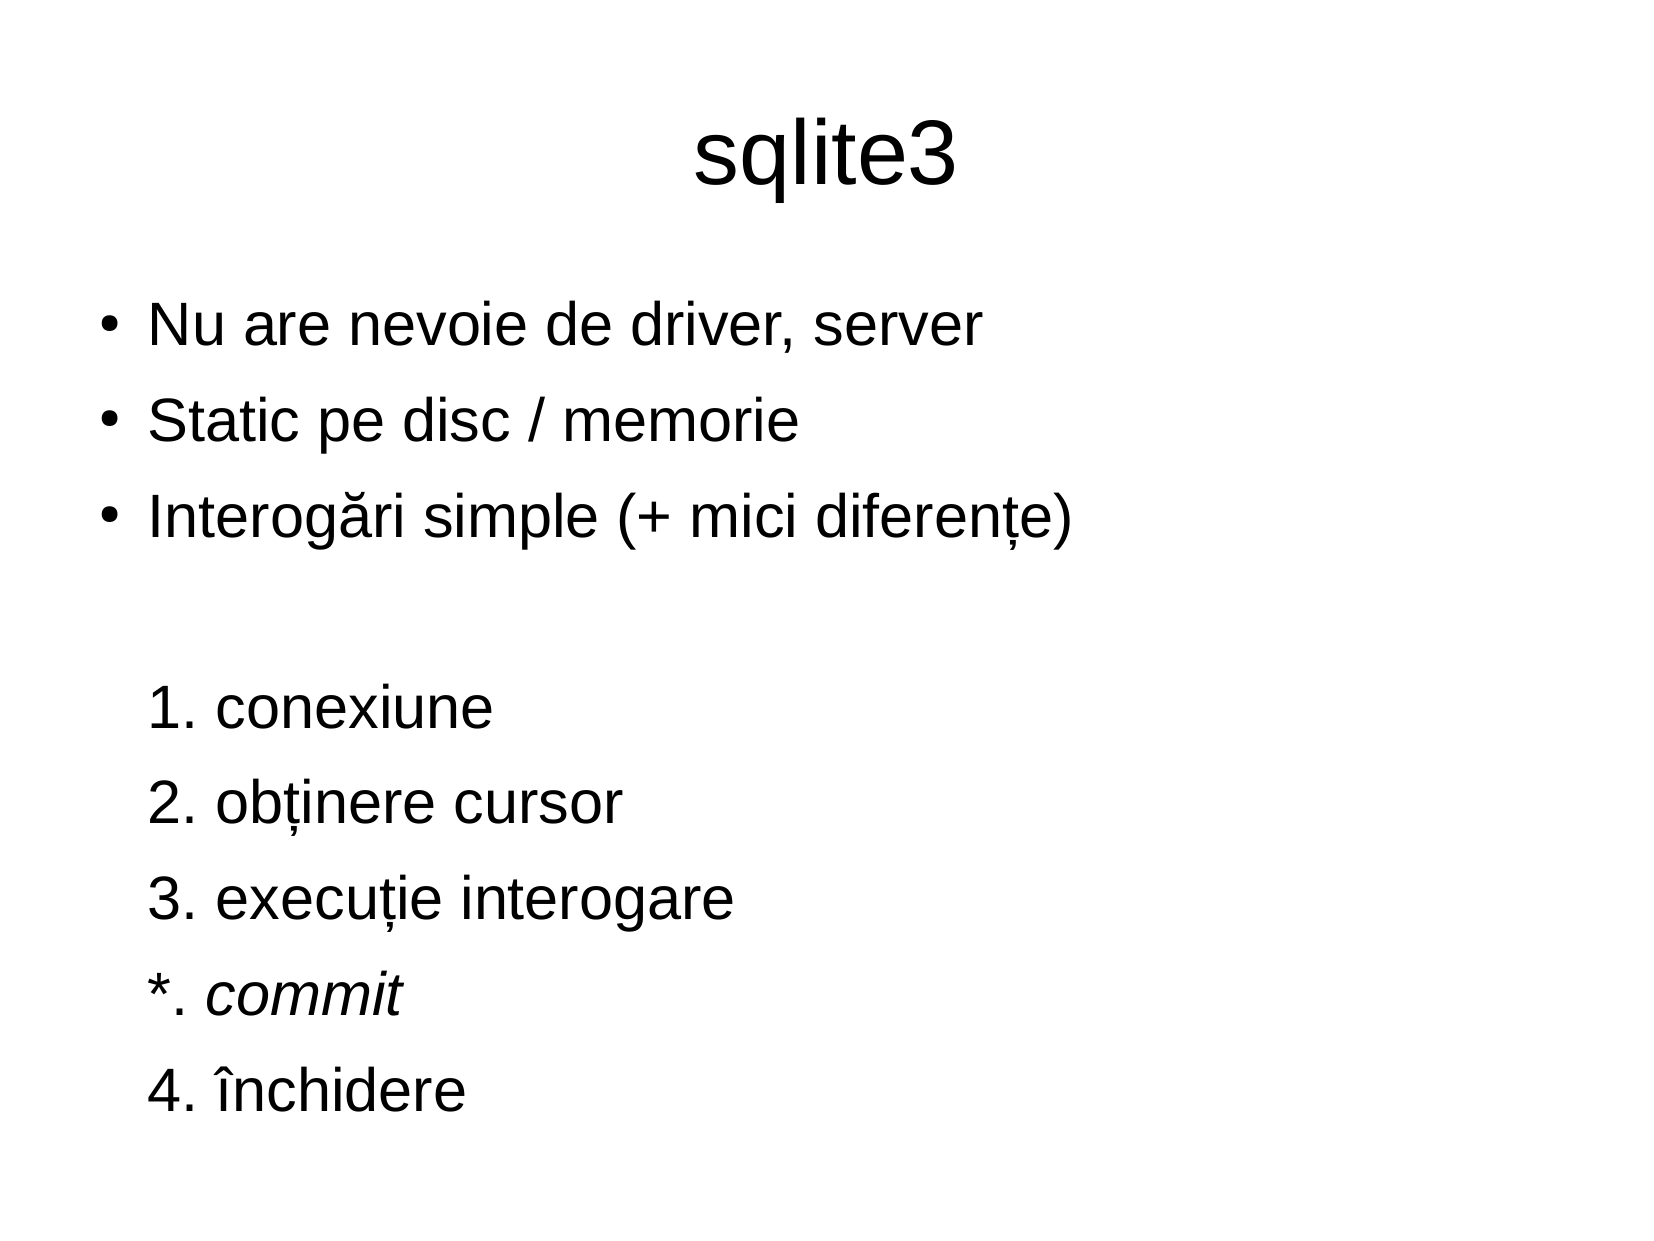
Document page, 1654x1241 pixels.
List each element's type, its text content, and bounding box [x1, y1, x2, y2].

list Nu are nevoie de driver, server Static pe disc / memorie Interogări simple (+ mici diferențe) 1. conexiune 2. obținere cursor 3. execuție interogare *. commit 4. închidere [82, 290, 1571, 1126]
title sqlite3 [82, 49, 1571, 257]
